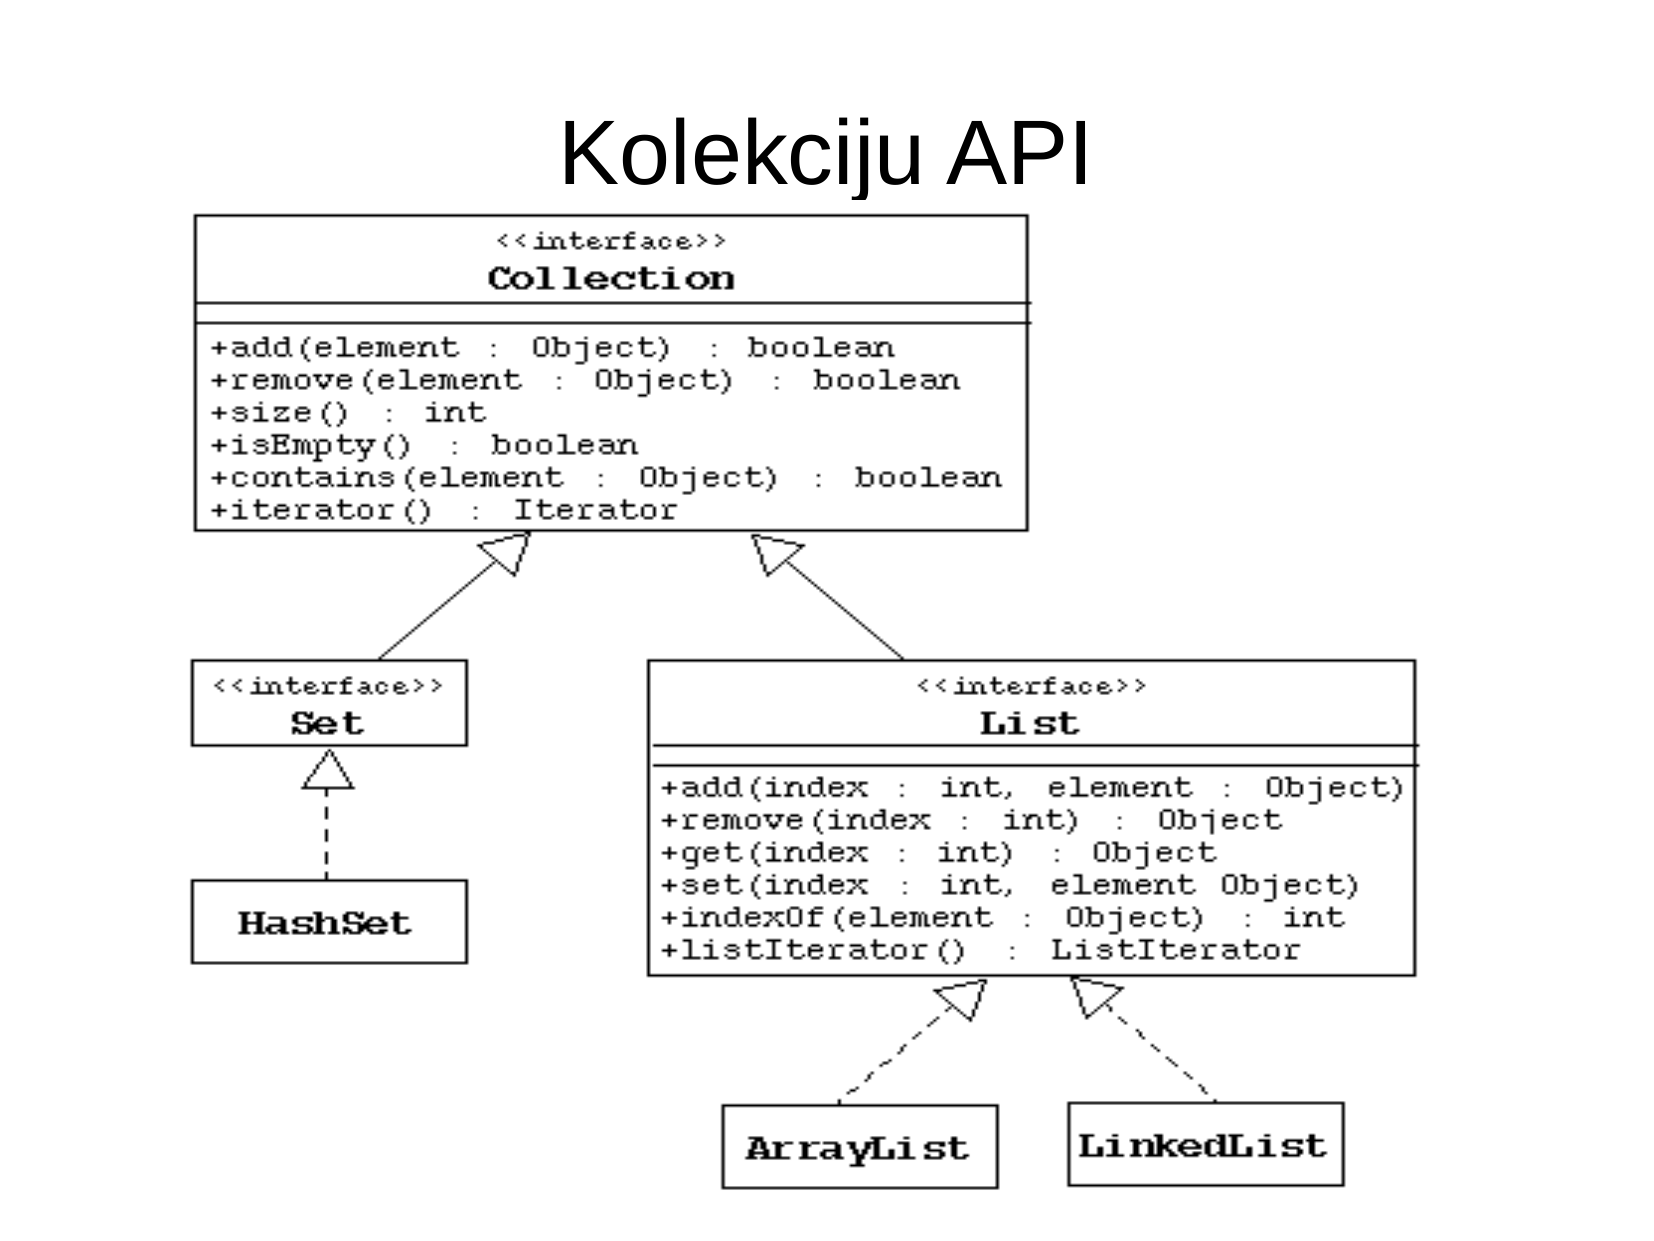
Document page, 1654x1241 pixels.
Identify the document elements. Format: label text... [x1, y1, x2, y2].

picture [165, 200, 1465, 1205]
title Kolekciju API [82, 49, 1571, 257]
